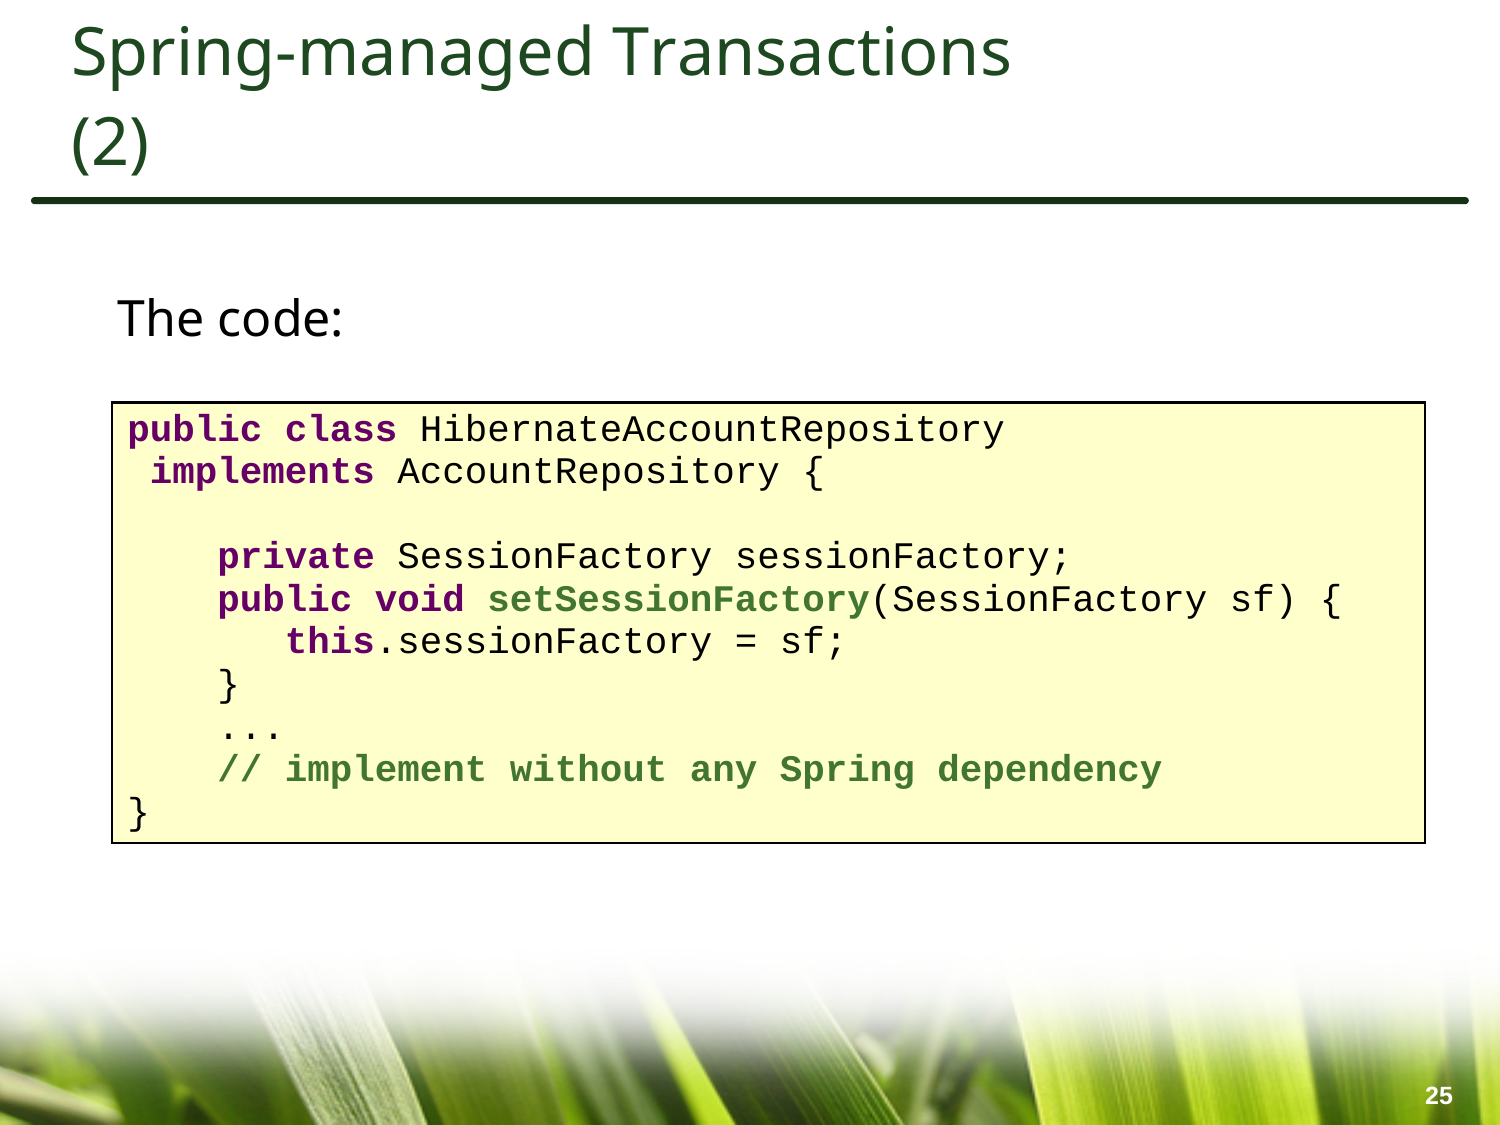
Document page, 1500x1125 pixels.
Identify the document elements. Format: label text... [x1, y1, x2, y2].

title Spring-managed Transactions (2) [56, 5, 1089, 184]
list The code: [103, 275, 1394, 938]
picture [0, 944, 1500, 1125]
text_box public class HibernateAccountRepository implements AccountRepository { private SessionFactory sessionFactory; public void setSessionFactory(SessionFactory sf) { this.sessionFactory = sf; } ... // implement without any Spring dependency } [112, 402, 1426, 844]
